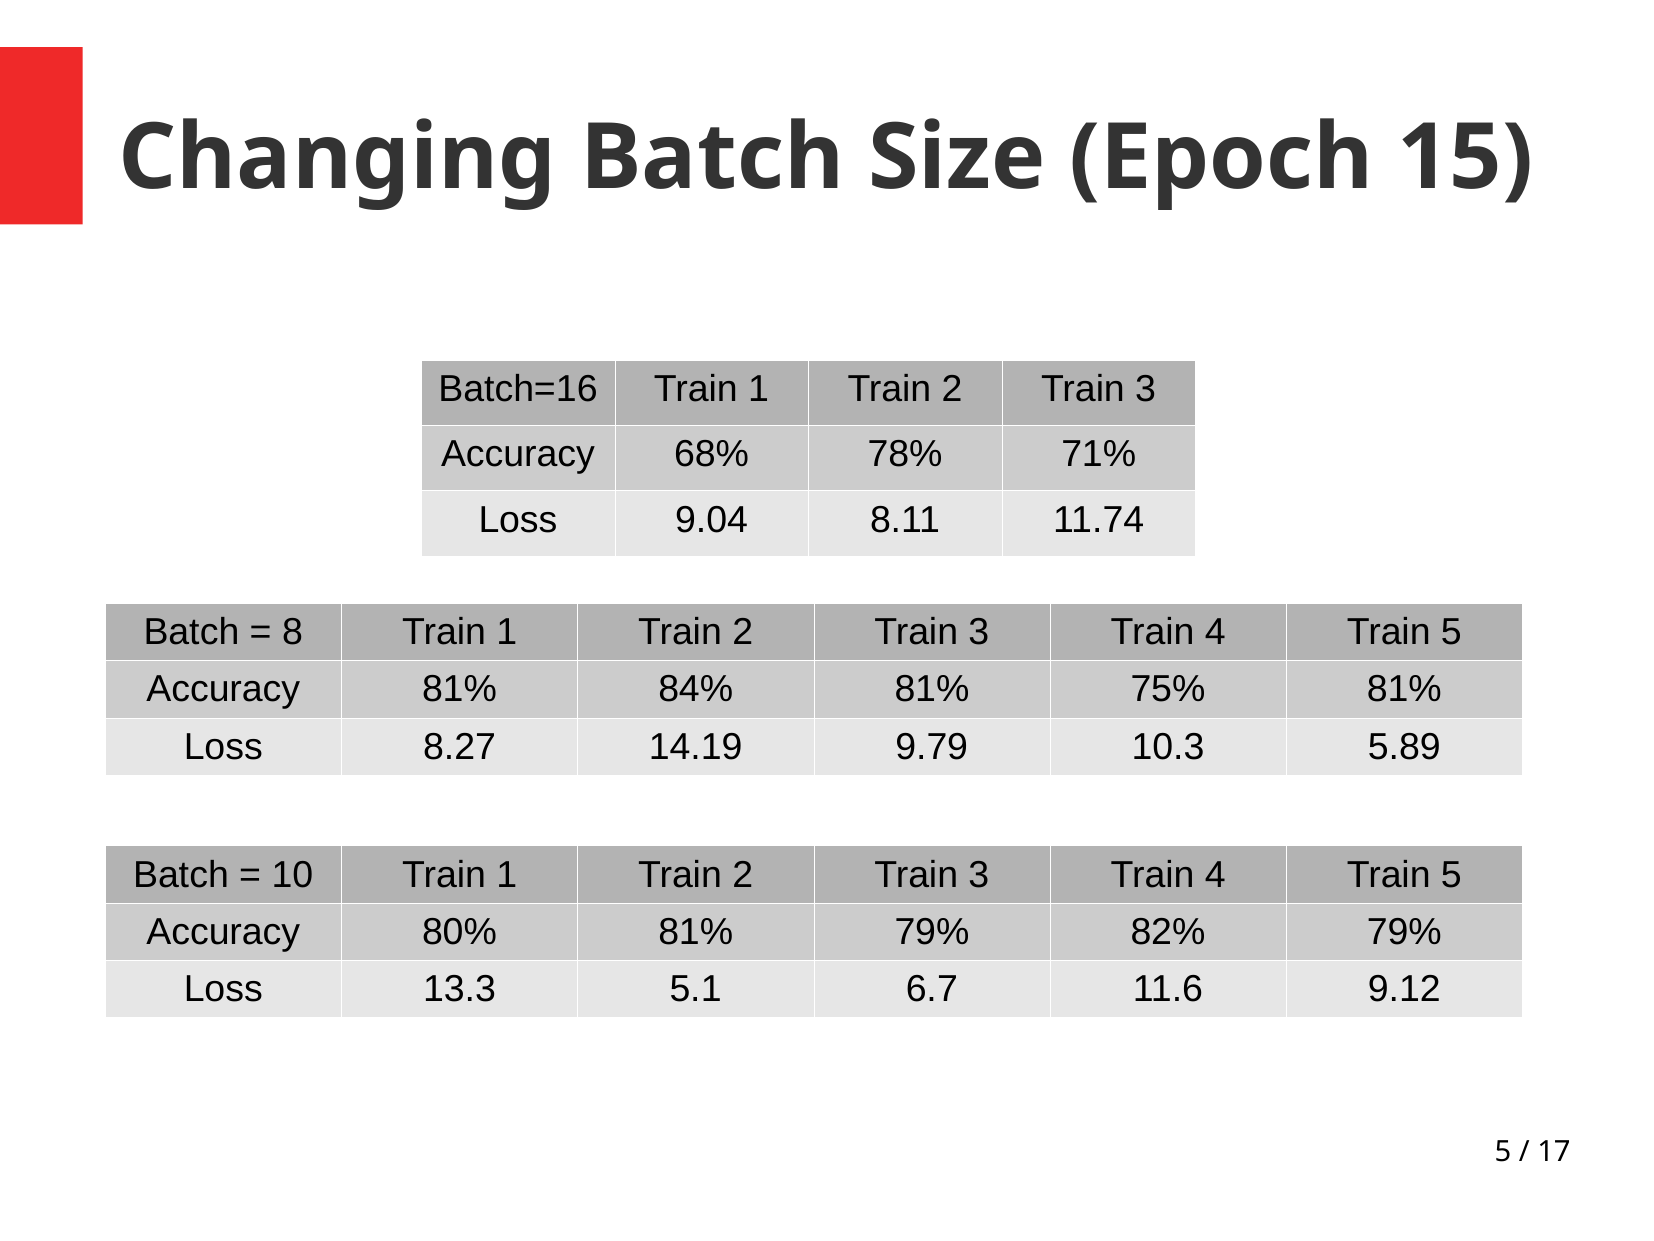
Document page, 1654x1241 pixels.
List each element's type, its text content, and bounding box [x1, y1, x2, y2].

table_cell 80% [342, 904, 577, 960]
table_cell 9.04 [616, 491, 808, 556]
table_cell 79% [815, 904, 1050, 960]
table_cell Loss [422, 491, 615, 556]
table_header Train 2 [578, 604, 814, 660]
table_cell Accuracy [422, 426, 615, 490]
table_header Batch=16 [422, 361, 615, 425]
table_header Train 2 [578, 846, 814, 903]
table_header Train 3 [1003, 361, 1195, 425]
table_cell 68% [616, 426, 808, 490]
table_header Train 1 [616, 361, 808, 425]
table_header Train 3 [815, 604, 1050, 660]
table_header Train 2 [809, 361, 1002, 425]
table_cell Loss [106, 719, 341, 775]
table_header Train 1 [342, 846, 577, 903]
table_header Train 5 [1287, 846, 1522, 903]
table_cell 9.12 [1287, 961, 1522, 1017]
table_cell Accuracy [106, 904, 341, 960]
table_cell 10.3 [1051, 719, 1286, 775]
table_cell 81% [342, 661, 577, 718]
table_cell 82% [1051, 904, 1286, 960]
table_cell 81% [815, 661, 1050, 718]
table_cell 11.74 [1003, 491, 1195, 556]
table_cell 8.27 [342, 719, 577, 775]
table_cell 5.1 [578, 961, 814, 1017]
table_header Train 5 [1287, 604, 1522, 660]
table_cell 13.3 [342, 961, 577, 1017]
table_cell Loss [106, 961, 341, 1017]
table_cell 81% [1287, 661, 1522, 718]
table_cell 6.7 [815, 961, 1050, 1017]
table_header Train 1 [342, 604, 577, 660]
table_header Batch = 10 [106, 846, 341, 903]
table_cell 14.19 [578, 719, 814, 775]
title Changing Batch Size (Epoch 15) [118, 49, 1571, 257]
table_cell 81% [578, 904, 814, 960]
table_cell 11.6 [1051, 961, 1286, 1017]
table_cell 75% [1051, 661, 1286, 718]
table_cell 78% [809, 426, 1002, 490]
table_header Train 4 [1051, 846, 1286, 903]
table_header Batch = 8 [106, 604, 341, 660]
table_header Train 3 [815, 846, 1050, 903]
table_cell 5.89 [1287, 719, 1522, 775]
table_cell 79% [1287, 904, 1522, 960]
table_cell 84% [578, 661, 814, 718]
table_cell 71% [1003, 426, 1195, 490]
table_cell Accuracy [106, 661, 341, 718]
table_cell 8.11 [809, 491, 1002, 556]
table_cell 9.79 [815, 719, 1050, 775]
table_header Train 4 [1051, 604, 1286, 660]
